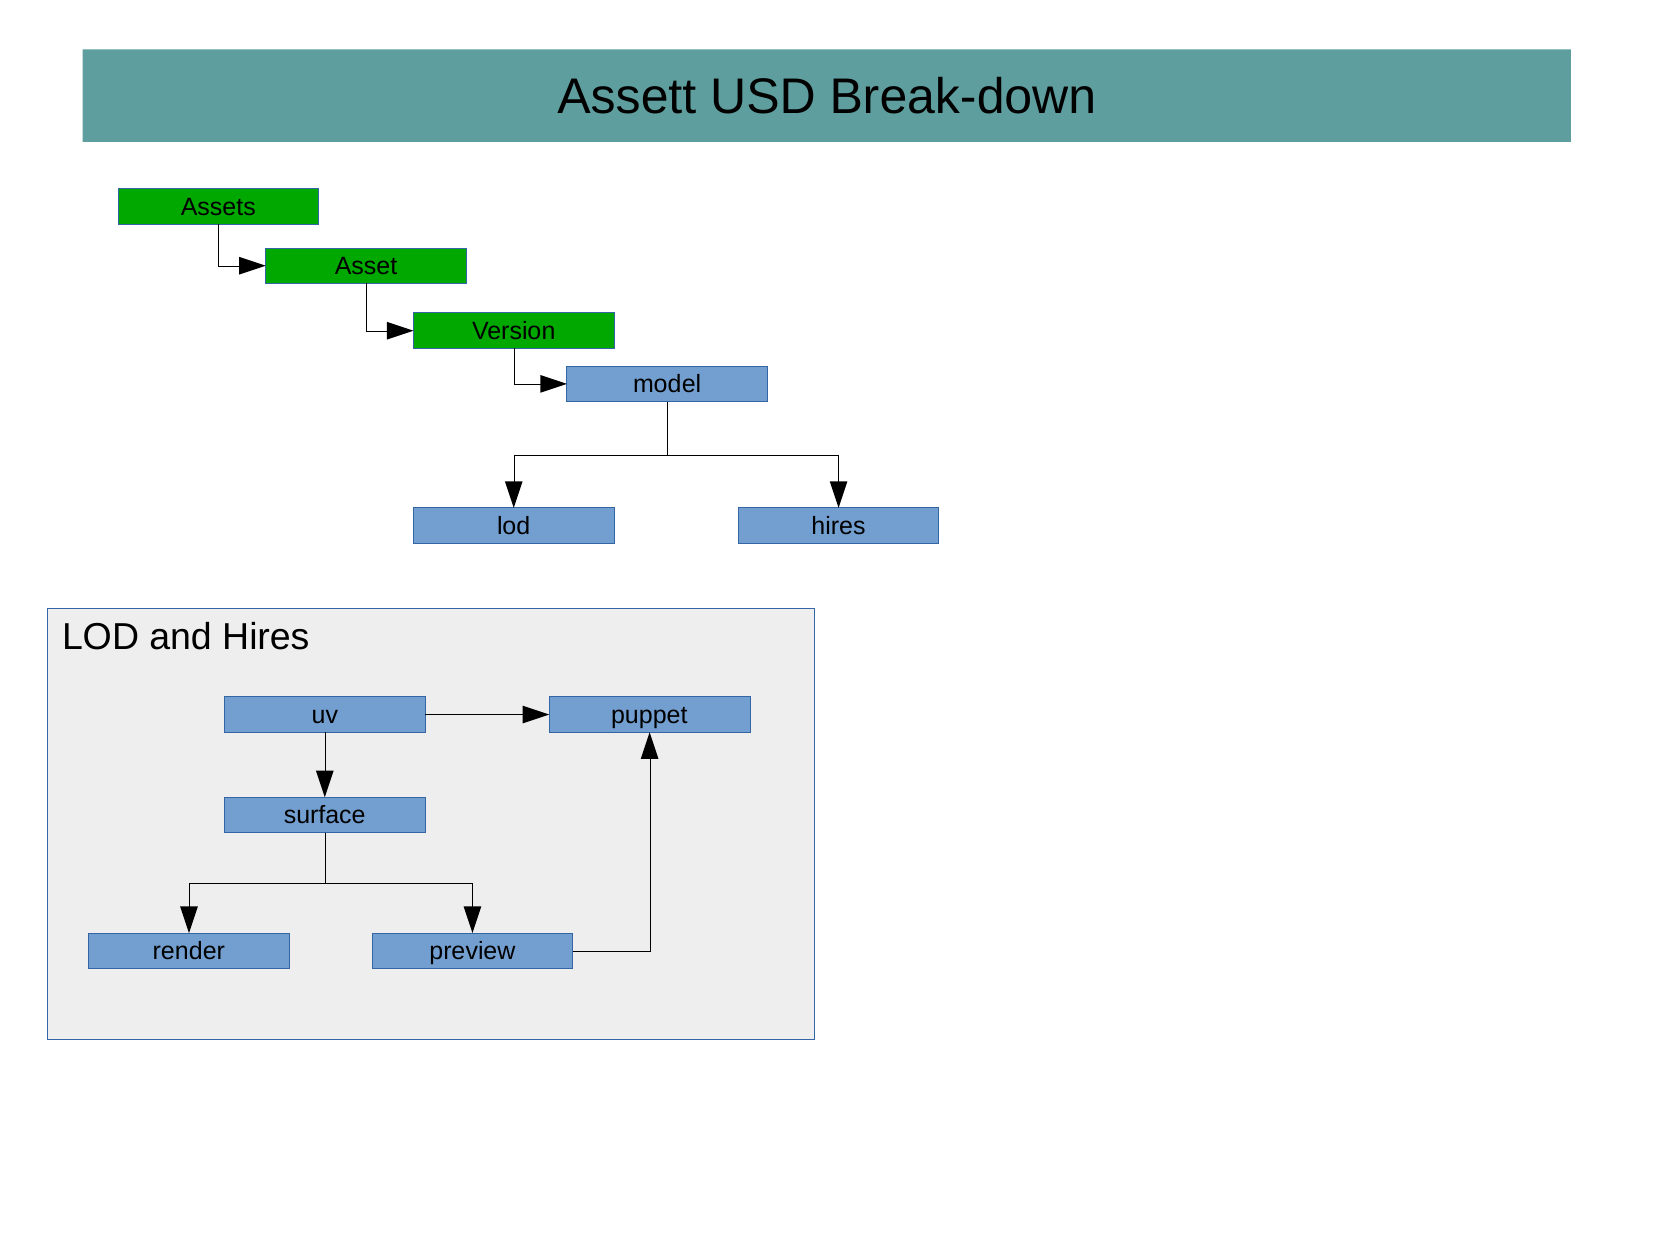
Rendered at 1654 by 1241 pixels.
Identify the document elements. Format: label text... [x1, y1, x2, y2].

title Assett USD Break-down [82, 49, 1571, 142]
text_box Version [413, 312, 615, 349]
text_box Assets [118, 188, 319, 225]
text_box hires [738, 507, 939, 544]
text_box uv [224, 696, 426, 733]
text_box preview [372, 933, 573, 969]
text_box Asset [265, 248, 467, 284]
text_box surface [224, 797, 426, 833]
text_box lod [413, 507, 615, 544]
text_box puppet [549, 696, 751, 733]
text_box model [566, 366, 768, 402]
text_box render [88, 933, 290, 969]
text_box LOD and Hires [47, 608, 815, 1040]
